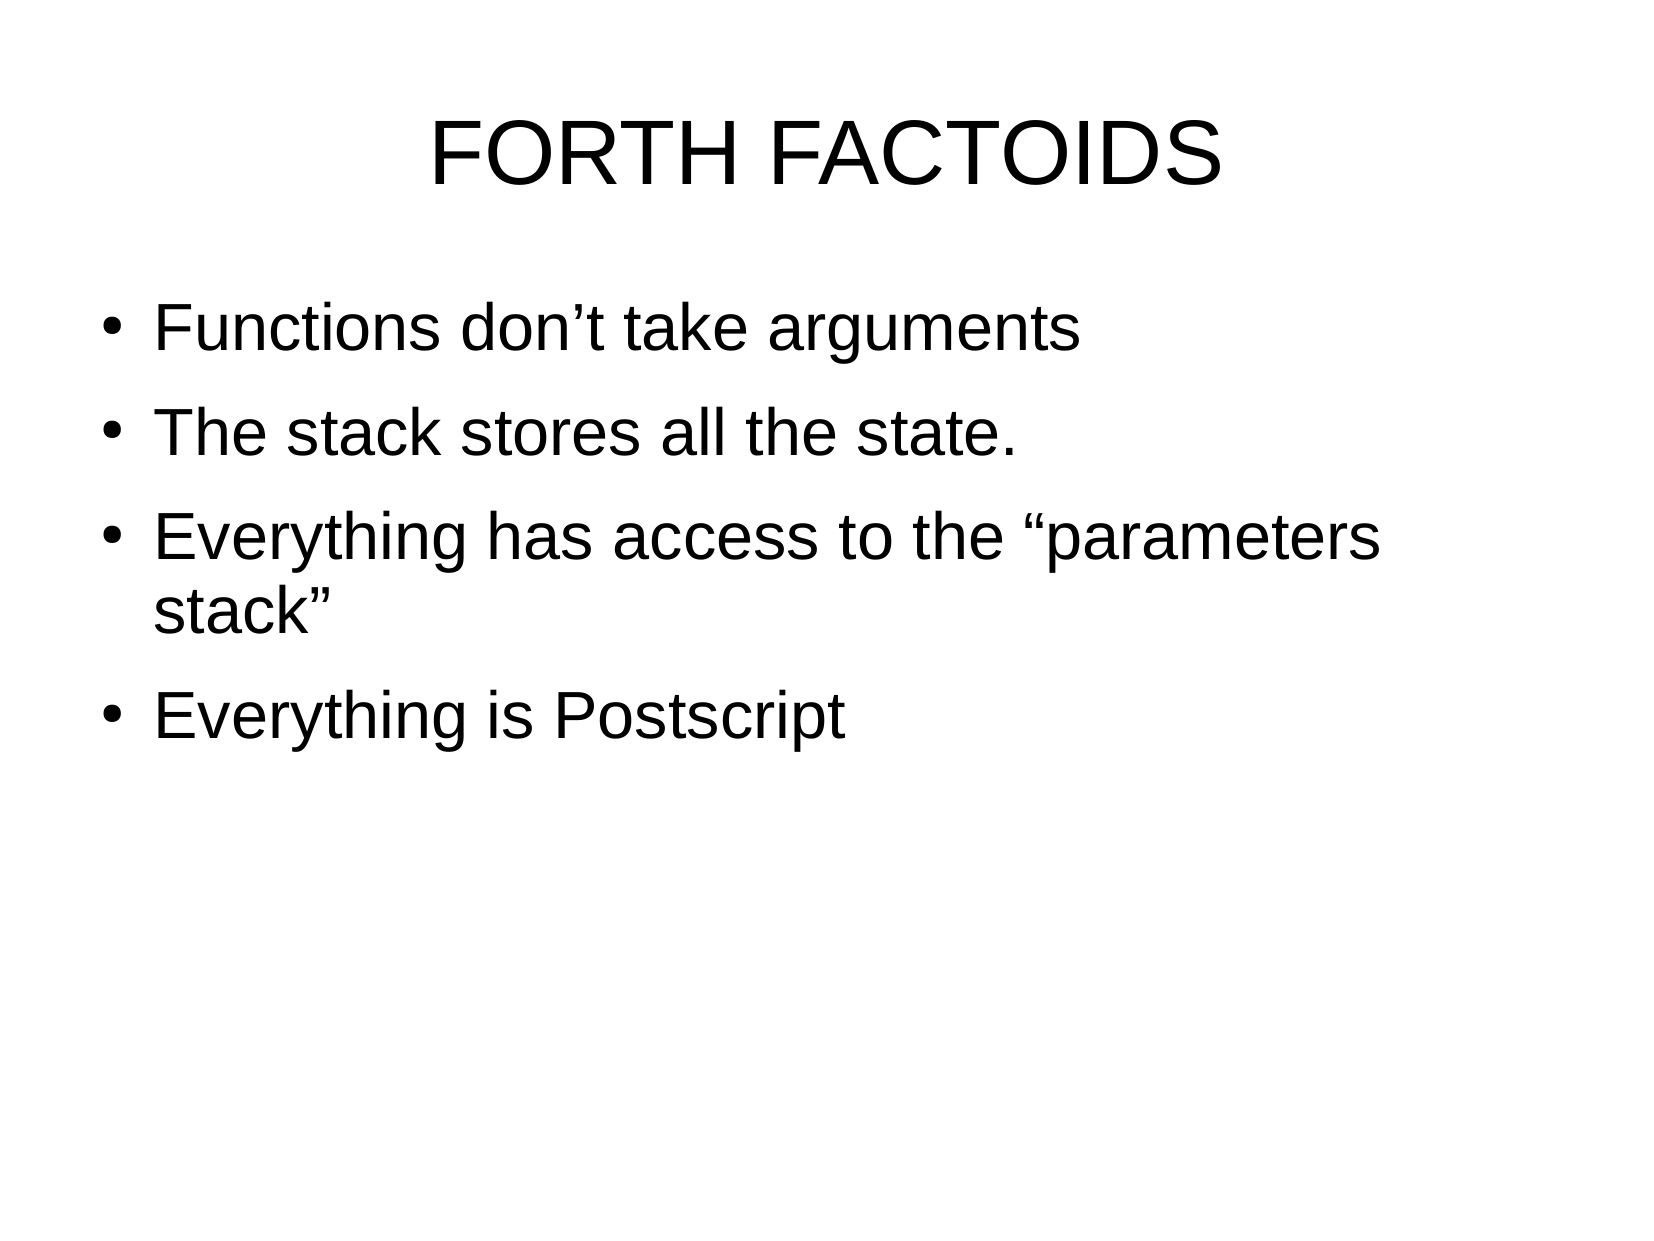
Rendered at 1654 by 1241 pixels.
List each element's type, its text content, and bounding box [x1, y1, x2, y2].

title FORTH FACTOIDS [82, 49, 1571, 257]
list Functions don’t take arguments The stack stores all the state. Everything has access to the “parameters stack” Everything is Postscript [82, 290, 1571, 766]
